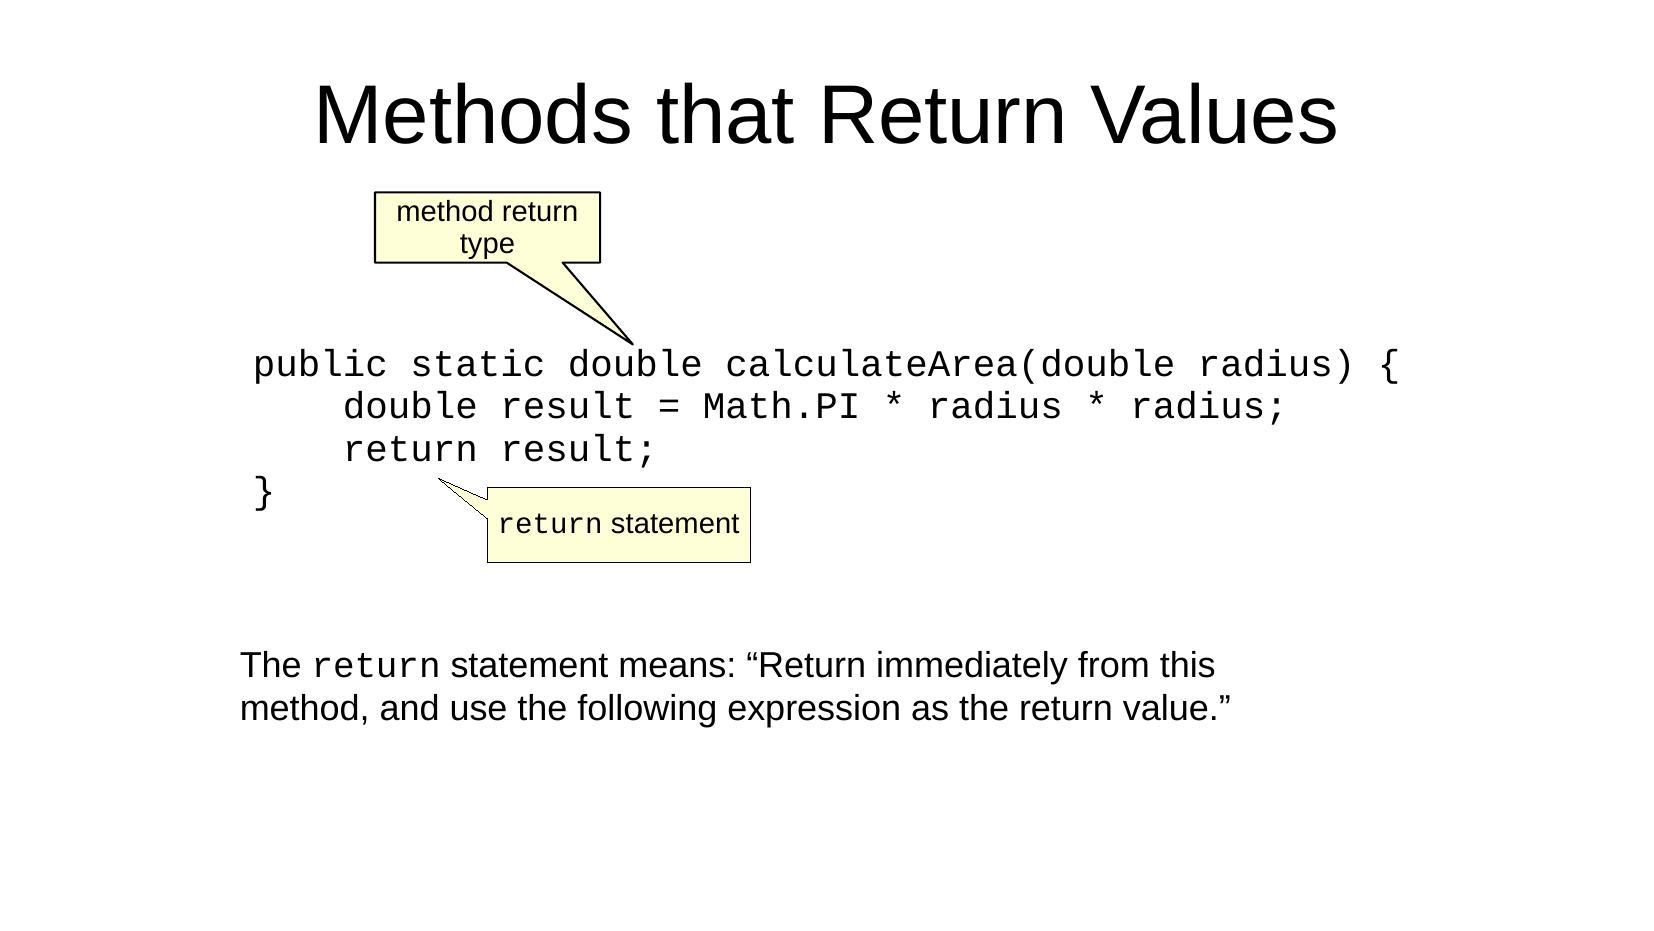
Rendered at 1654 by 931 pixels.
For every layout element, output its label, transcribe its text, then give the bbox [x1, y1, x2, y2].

text_box The return statement means: “Return immediately from this method, and use the following expression as the return value.” [225, 637, 1351, 737]
text_box public static double calculateArea(double radius) { double result = Math.PI * radius * radius; return result; } [238, 337, 1416, 523]
text_box return statement [438, 478, 751, 563]
title Methods that Return Values [82, 37, 1571, 193]
text_box method return type [375, 192, 633, 345]
